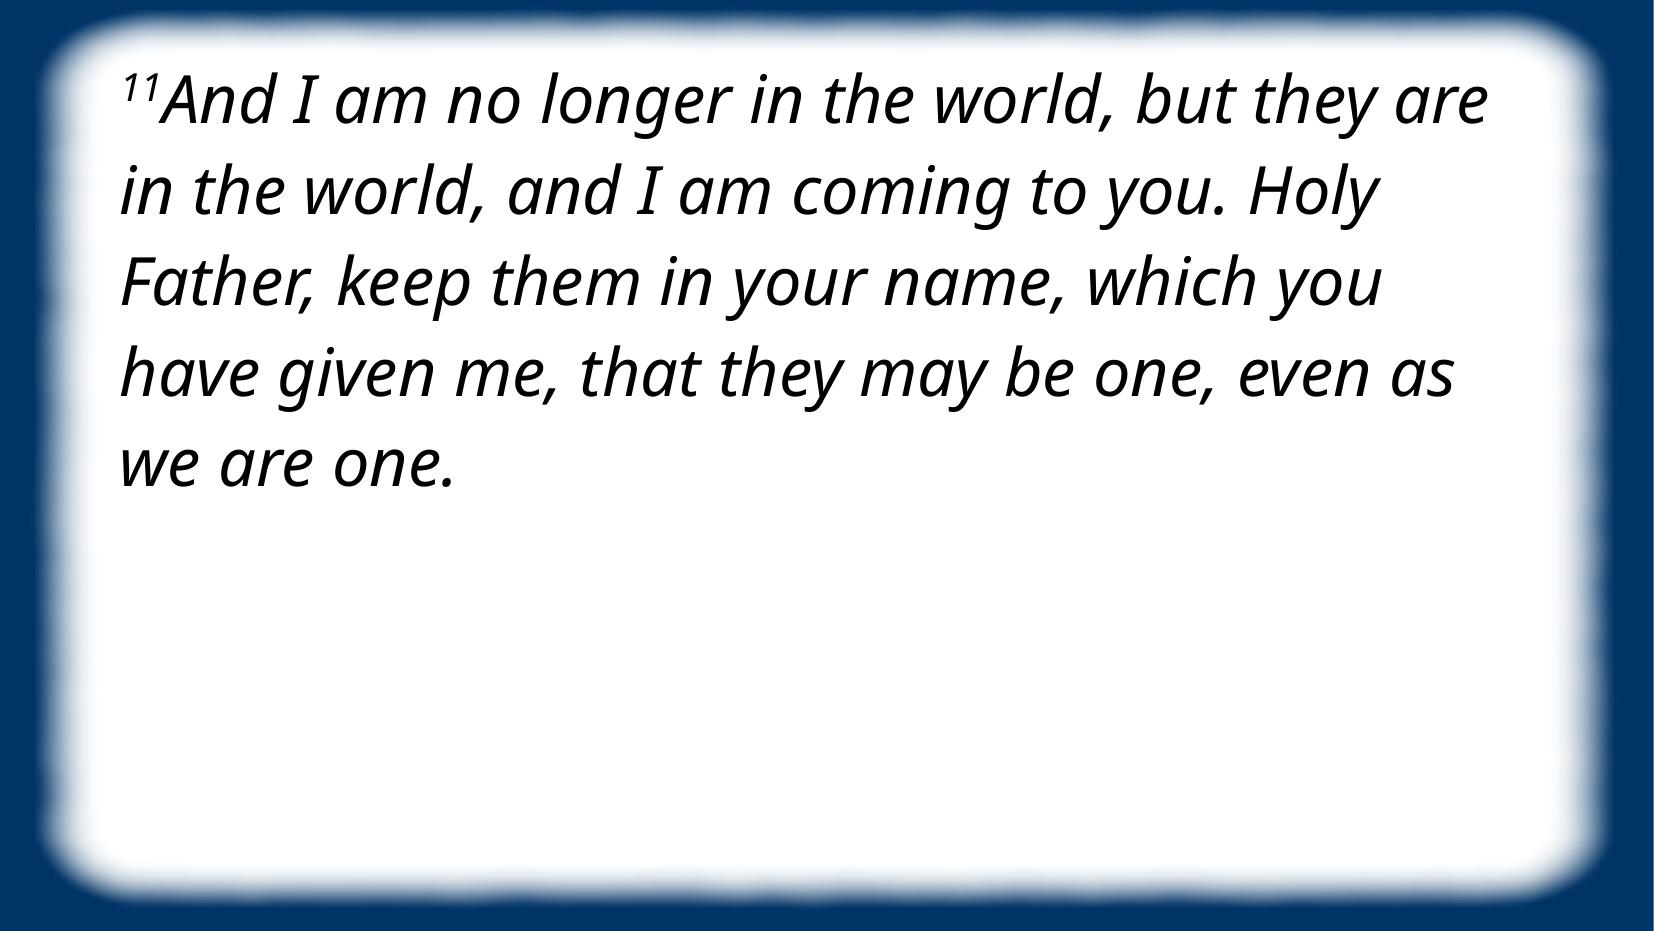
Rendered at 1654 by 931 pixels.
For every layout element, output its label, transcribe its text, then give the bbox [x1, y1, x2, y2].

picture [0, 0, 1654, 931]
text_box 11And I am no longer in the world, but they are in the world, and I am coming to you. Holy Father, keep them in your name, which you have given me, that they may be one, even as we are one. [105, 45, 1531, 504]
